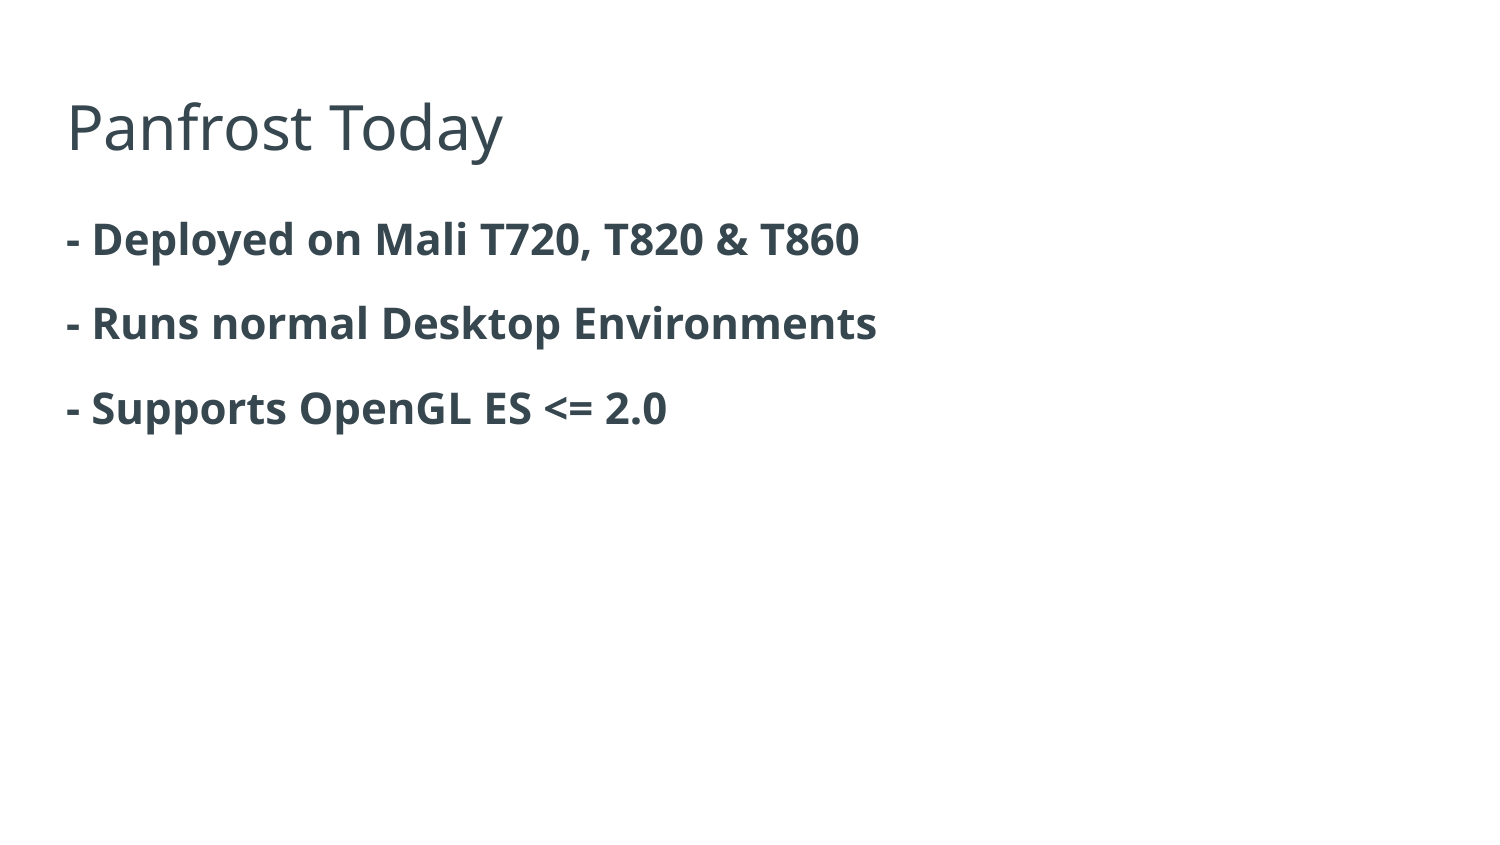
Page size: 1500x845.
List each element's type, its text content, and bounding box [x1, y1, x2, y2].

title Panfrost Today [51, 72, 1449, 167]
list - Deployed on Mali T720, T820 & T860 - Runs normal Desktop Environments - Supports OpenGL ES <= 2.0 [51, 189, 1216, 750]
